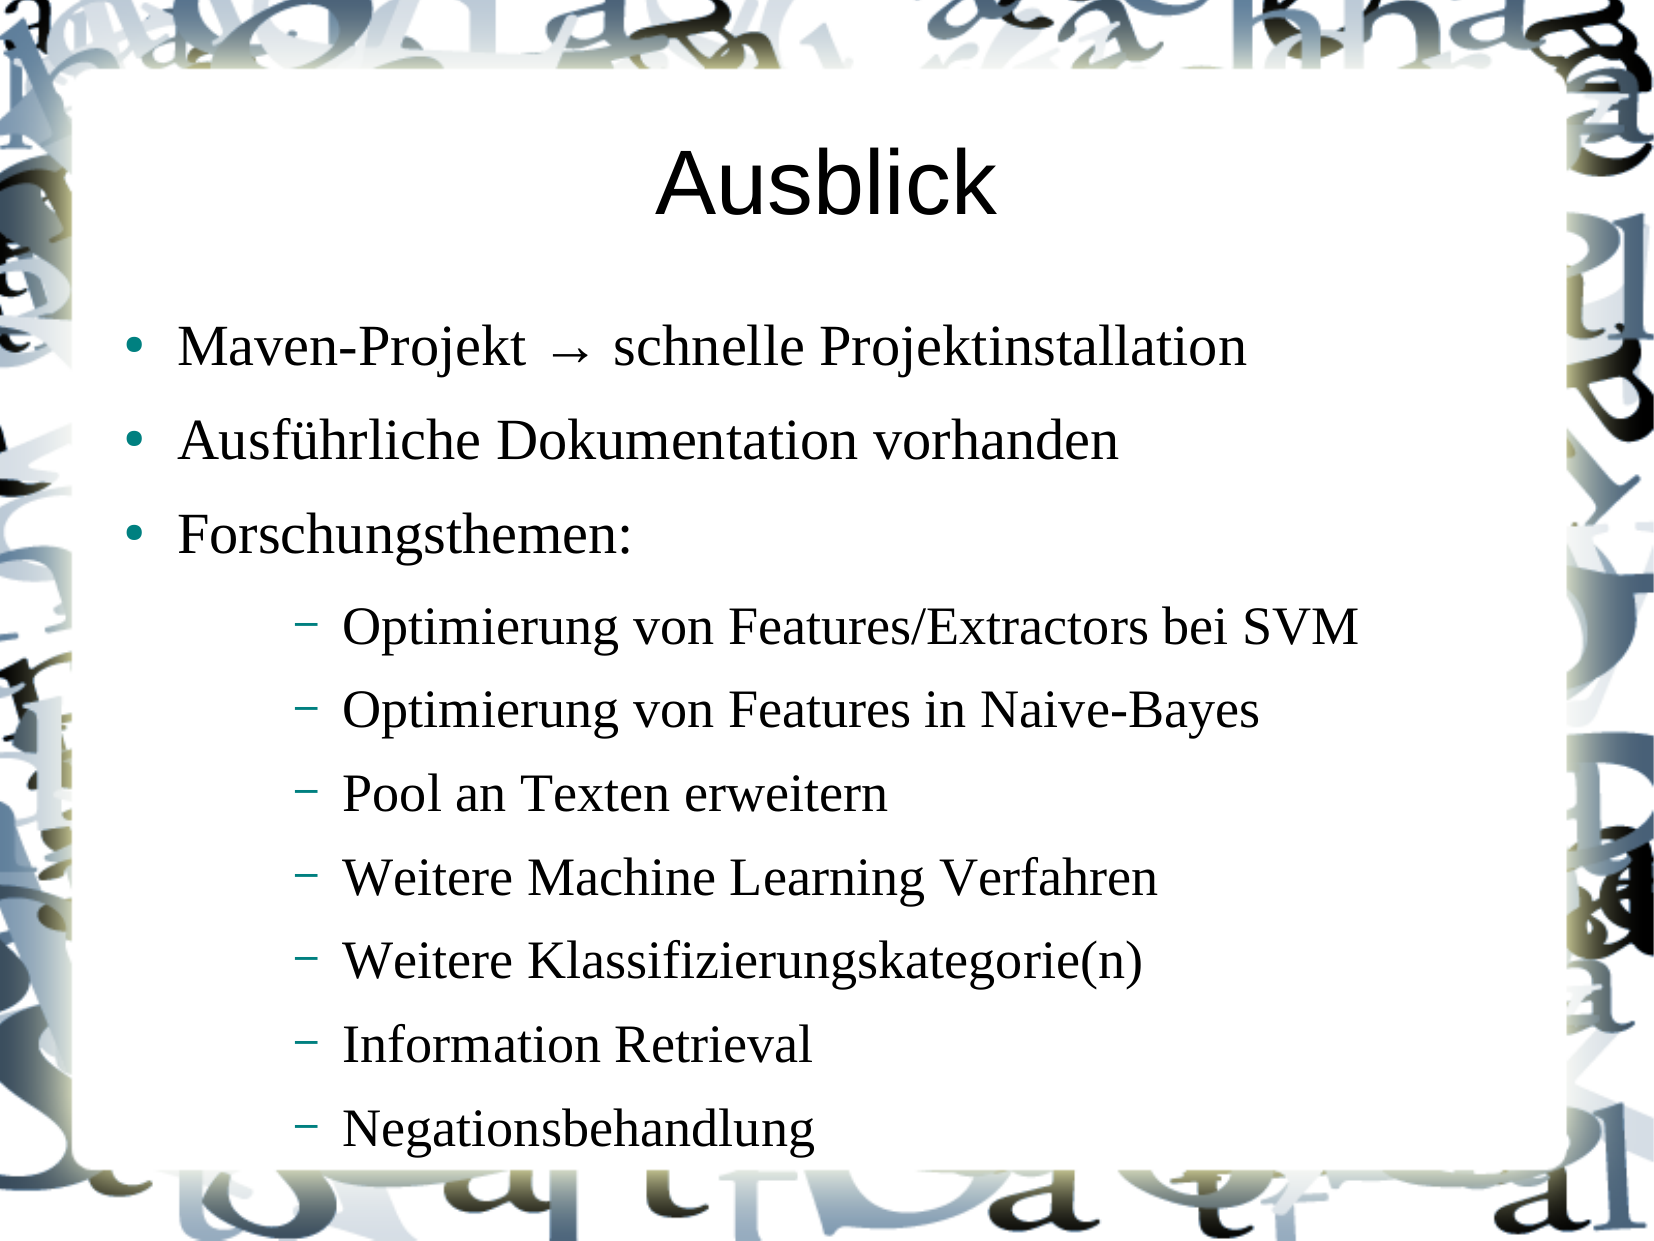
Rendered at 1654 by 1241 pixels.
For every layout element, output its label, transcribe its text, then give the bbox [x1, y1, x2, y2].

list Maven-Projekt → schnelle Projektinstallation Ausführliche Dokumentation vorhanden Forschungsthemen: Optimierung von Features/Extractors bei SVM Optimierung von Features in Naive-Bayes Pool an Texten erweitern Weitere Machine Learning Verfahren Weitere Klassifizierungskategorie(n) Information Retrieval Negationsbehandlung [106, 313, 1530, 1158]
picture [0, 0, 1654, 1241]
title Ausblick [82, 78, 1571, 287]
